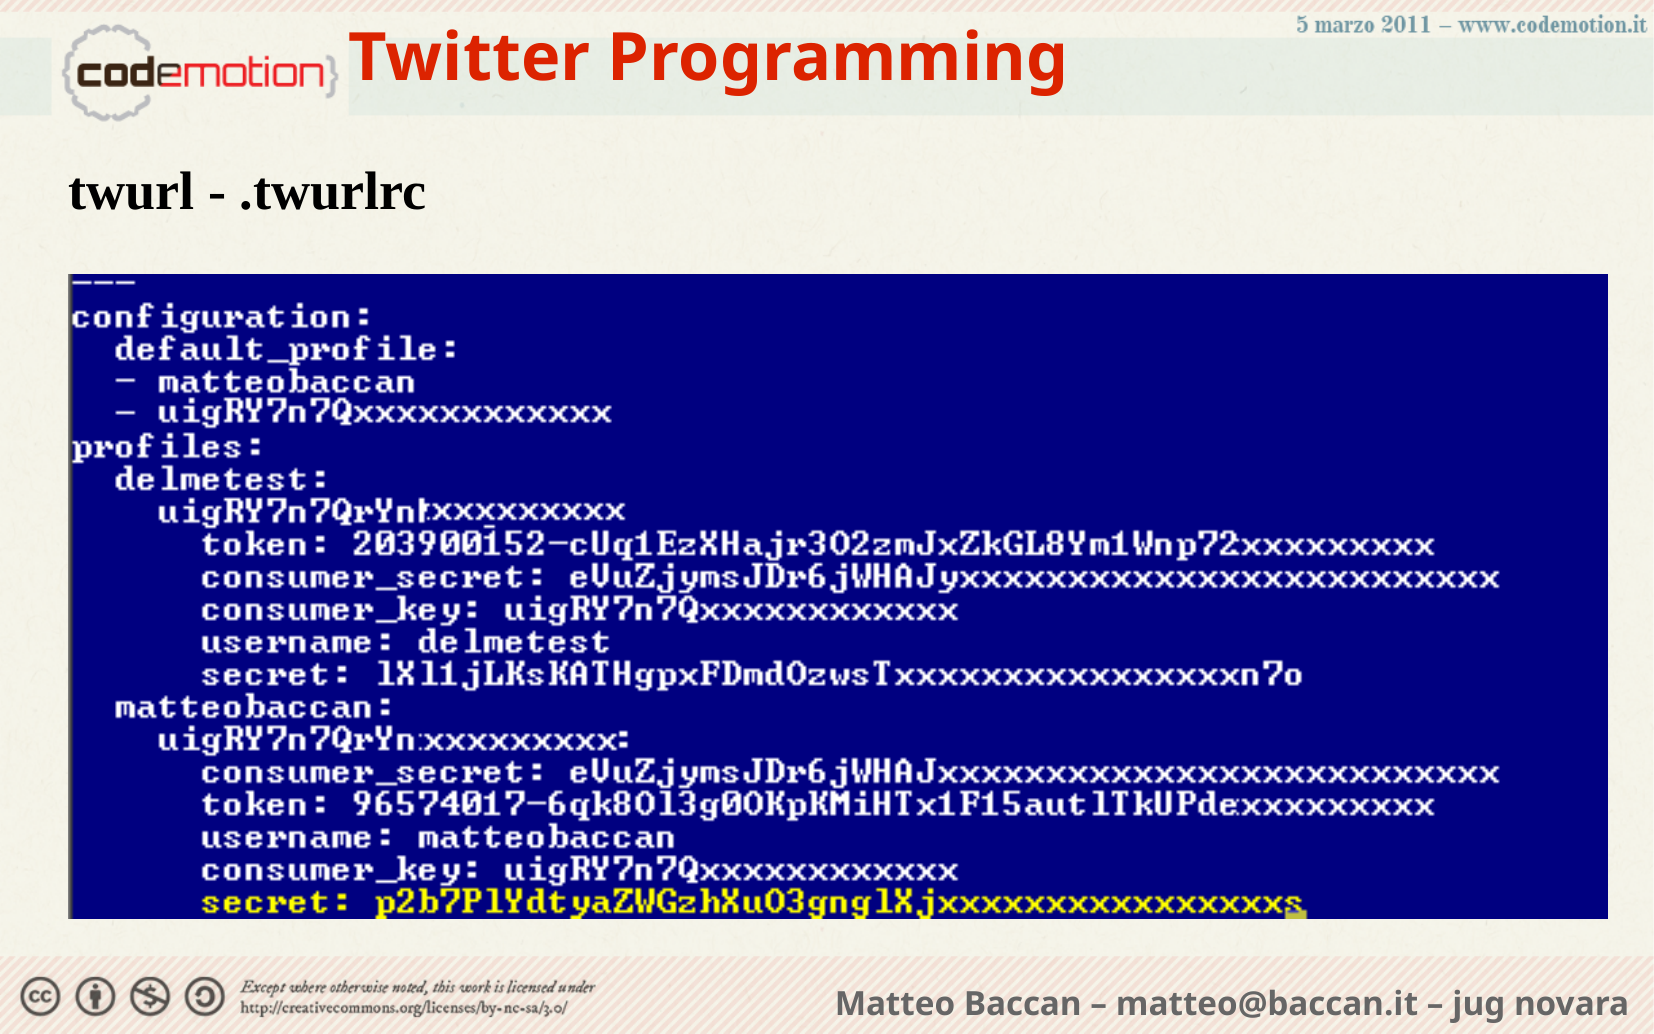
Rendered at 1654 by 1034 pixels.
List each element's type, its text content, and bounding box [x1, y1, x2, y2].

title Twitter Programming [348, 5, 1609, 103]
picture [0, 0, 1654, 1034]
text_box twurl - .twurlrc [53, 154, 1609, 784]
